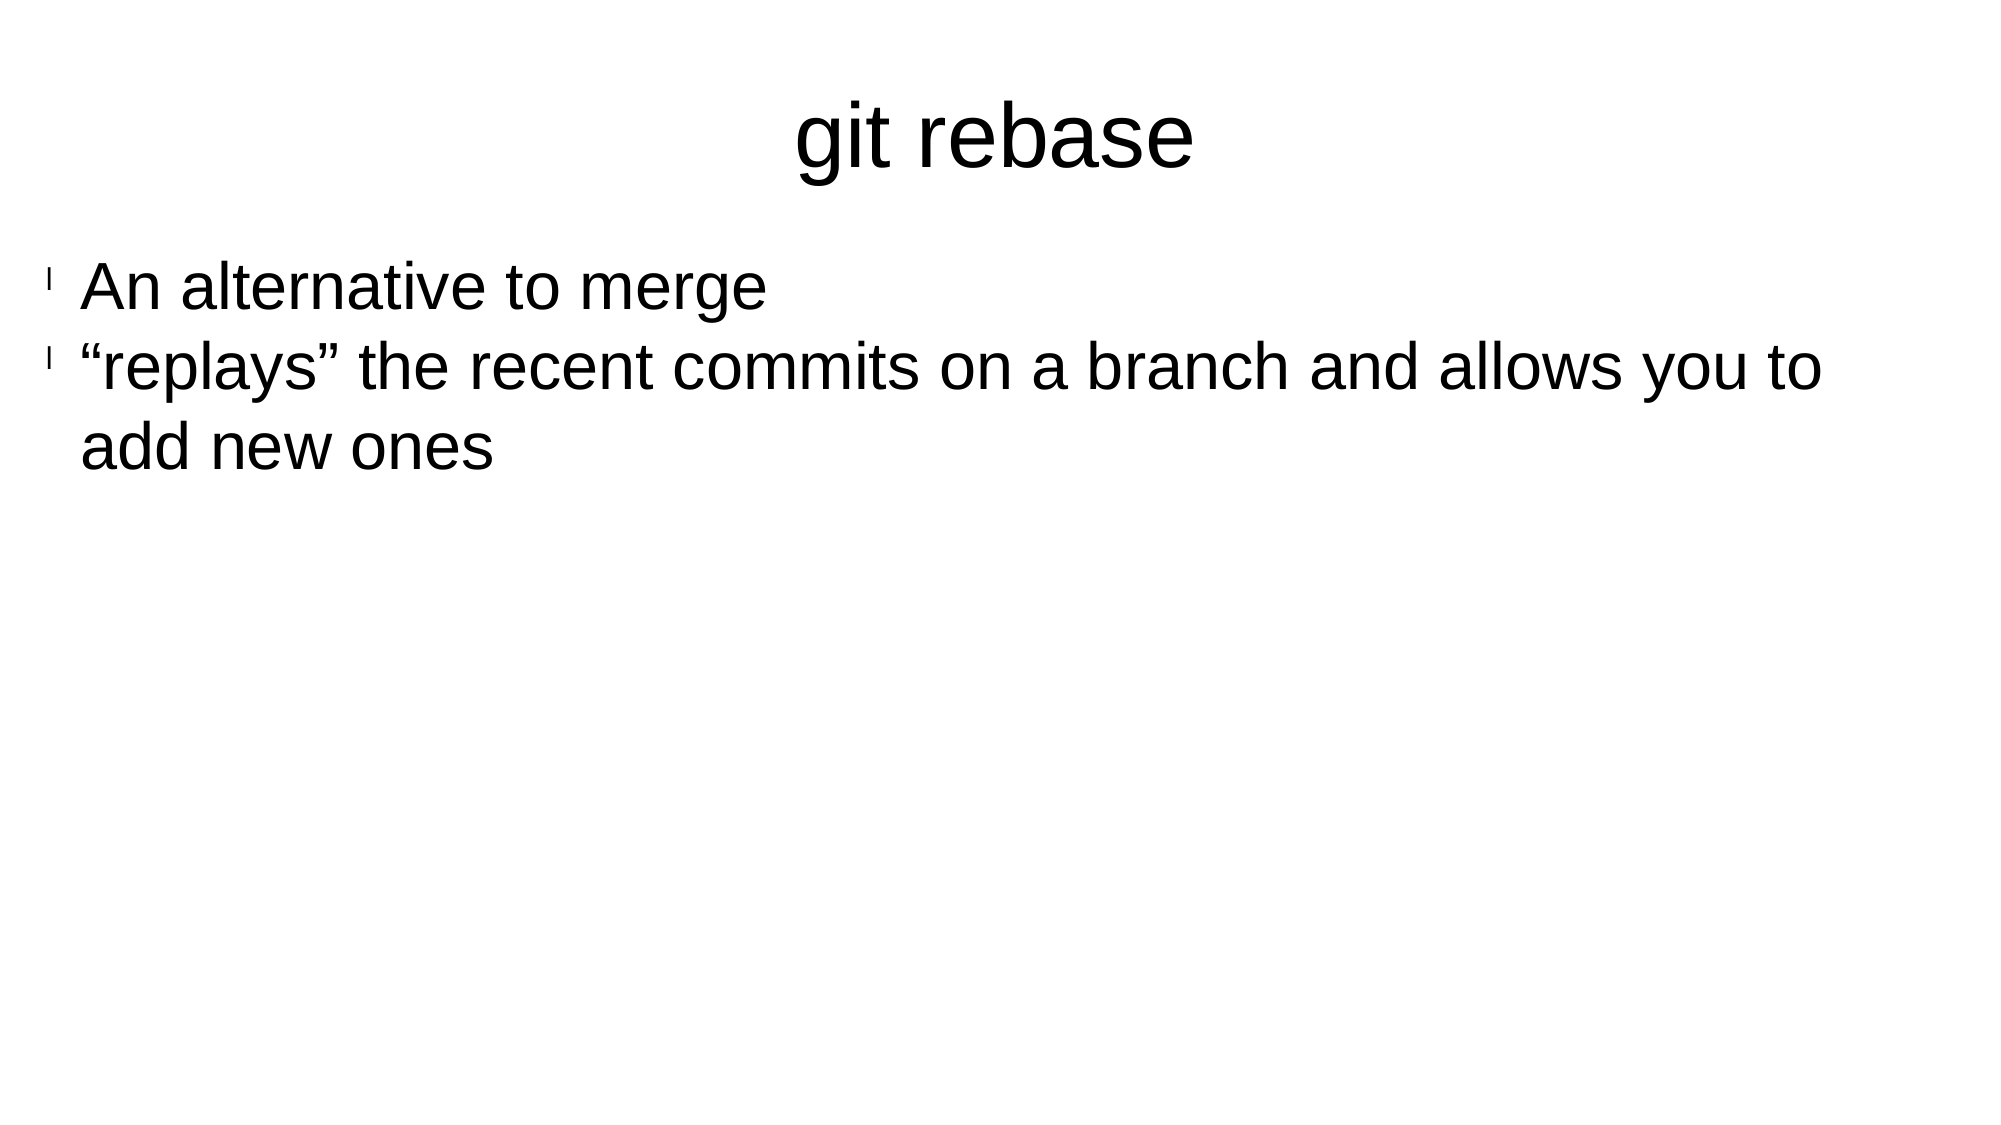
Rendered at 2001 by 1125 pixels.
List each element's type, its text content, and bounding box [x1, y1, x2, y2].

text_box git rebase [133, 22, 1859, 240]
text_box An alternative to merge “replays” the recent commits on a branch and allows you to add new ones [45, 243, 1846, 896]
